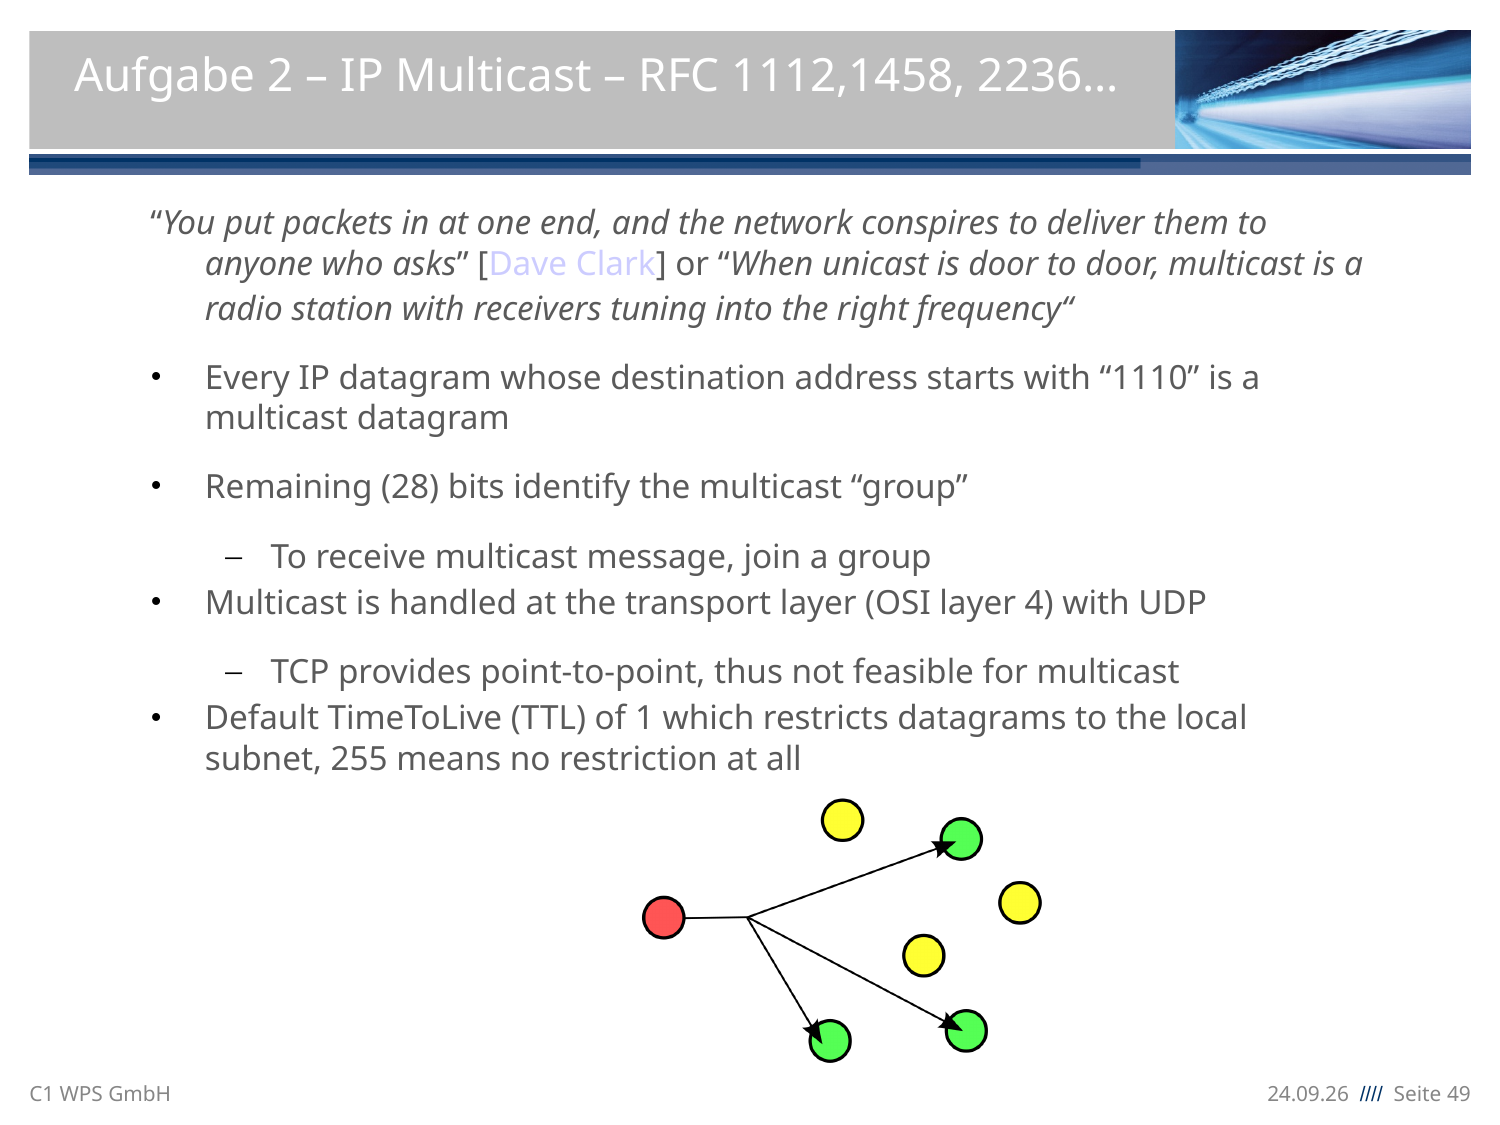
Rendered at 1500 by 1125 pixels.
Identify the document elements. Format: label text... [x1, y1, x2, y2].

picture [1175, 30, 1471, 149]
picture [29, 154, 1471, 175]
picture [586, 774, 1078, 1103]
list “You put packets in at one end, and the network conspires to deliver them to anyone who asks” [Dave Clark] or “When unicast is door to door, multicast is a radio station with receivers tuning into the right frequency“ Every IP datagram whose destination address starts with “1110” is a multicast datagram Remaining (28) bits identify the multicast “group” To receive multicast message, join a group Multicast is handled at the transport layer (OSI layer 4) with UDP TCP provides point-to-point, thus not feasible for multicast Default TimeToLive (TTL) of 1 which restricts datagrams to the local subnet, 255 means no restriction at all [135, 191, 1387, 933]
title Aufgabe 2 – IP Multicast – RFC 1112,1458, 2236… [29, 31, 1176, 149]
